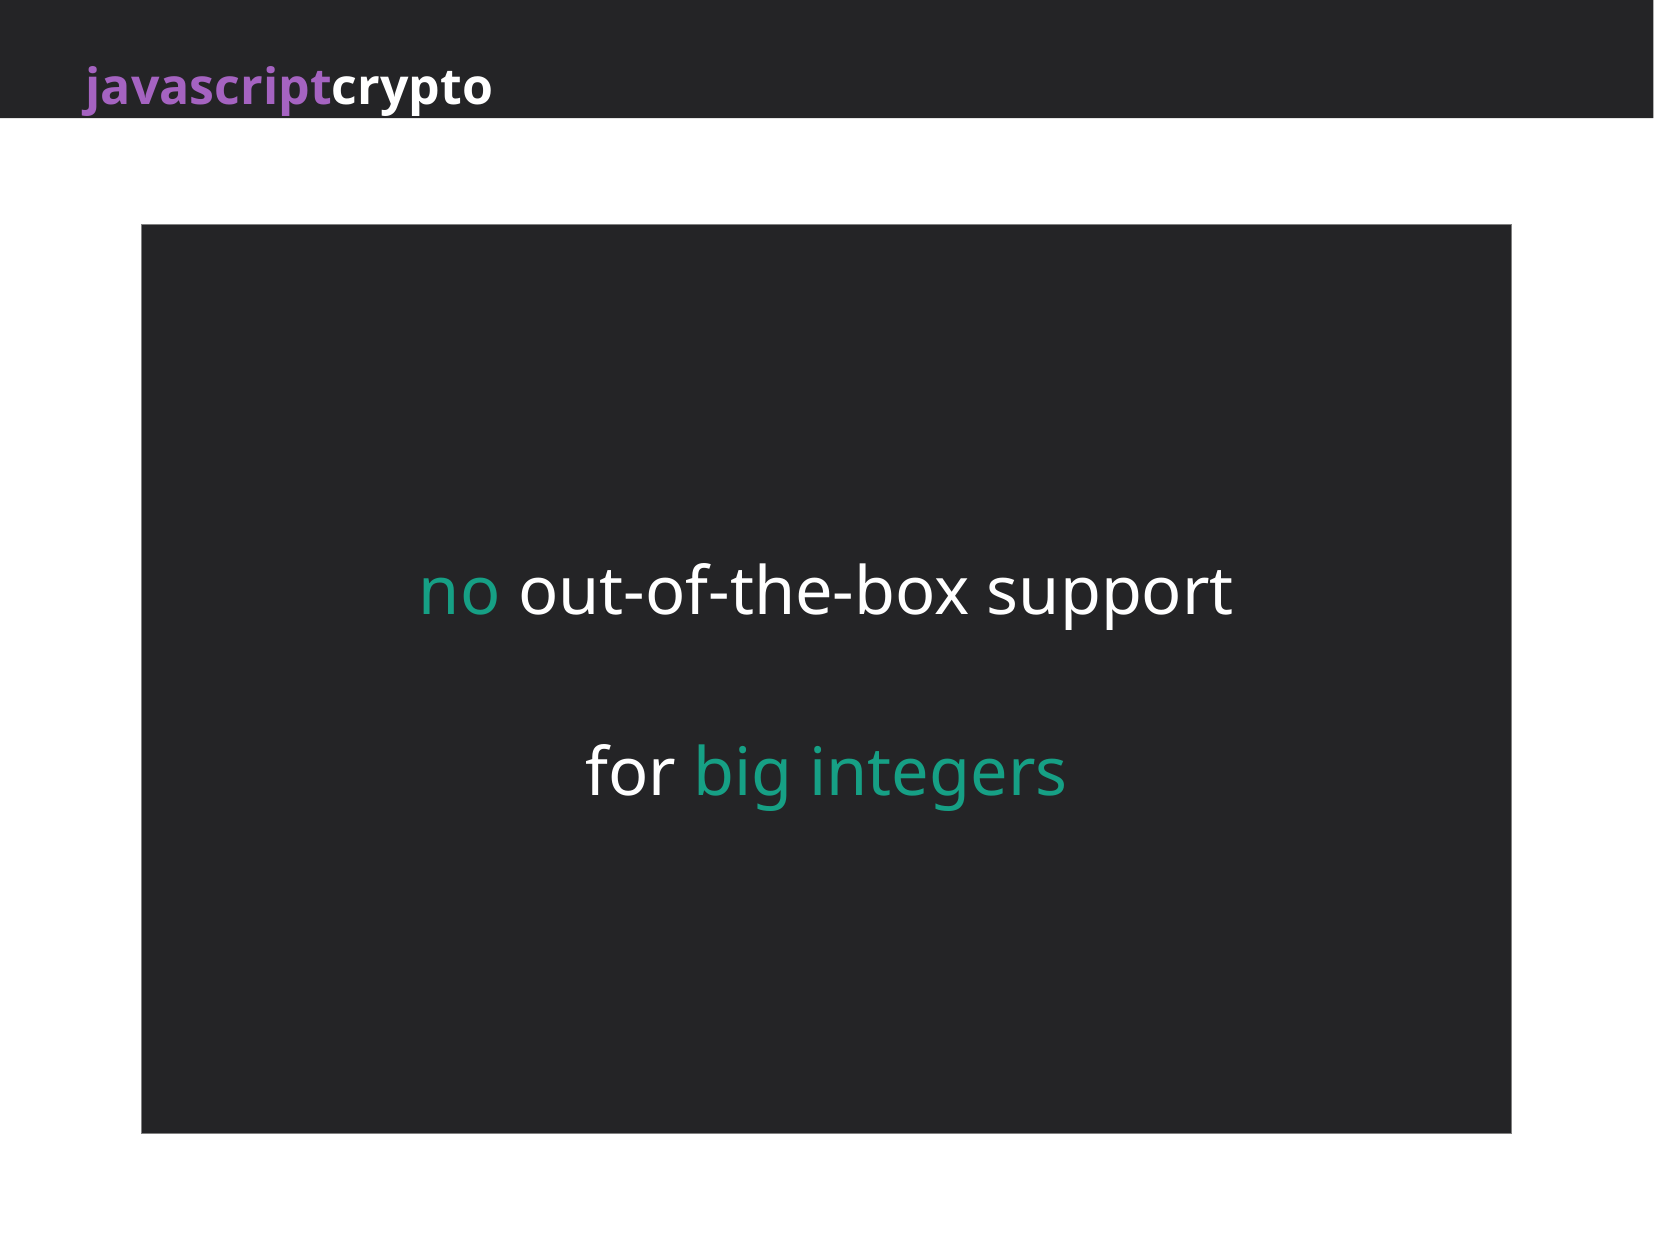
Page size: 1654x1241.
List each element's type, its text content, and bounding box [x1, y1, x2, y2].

text_box no out-of-the-box support for big integers [141, 224, 1512, 1134]
text_box javascriptcrypto [70, 43, 544, 119]
text_box [165, 531, 1441, 1087]
text_box [0, 0, 1654, 119]
